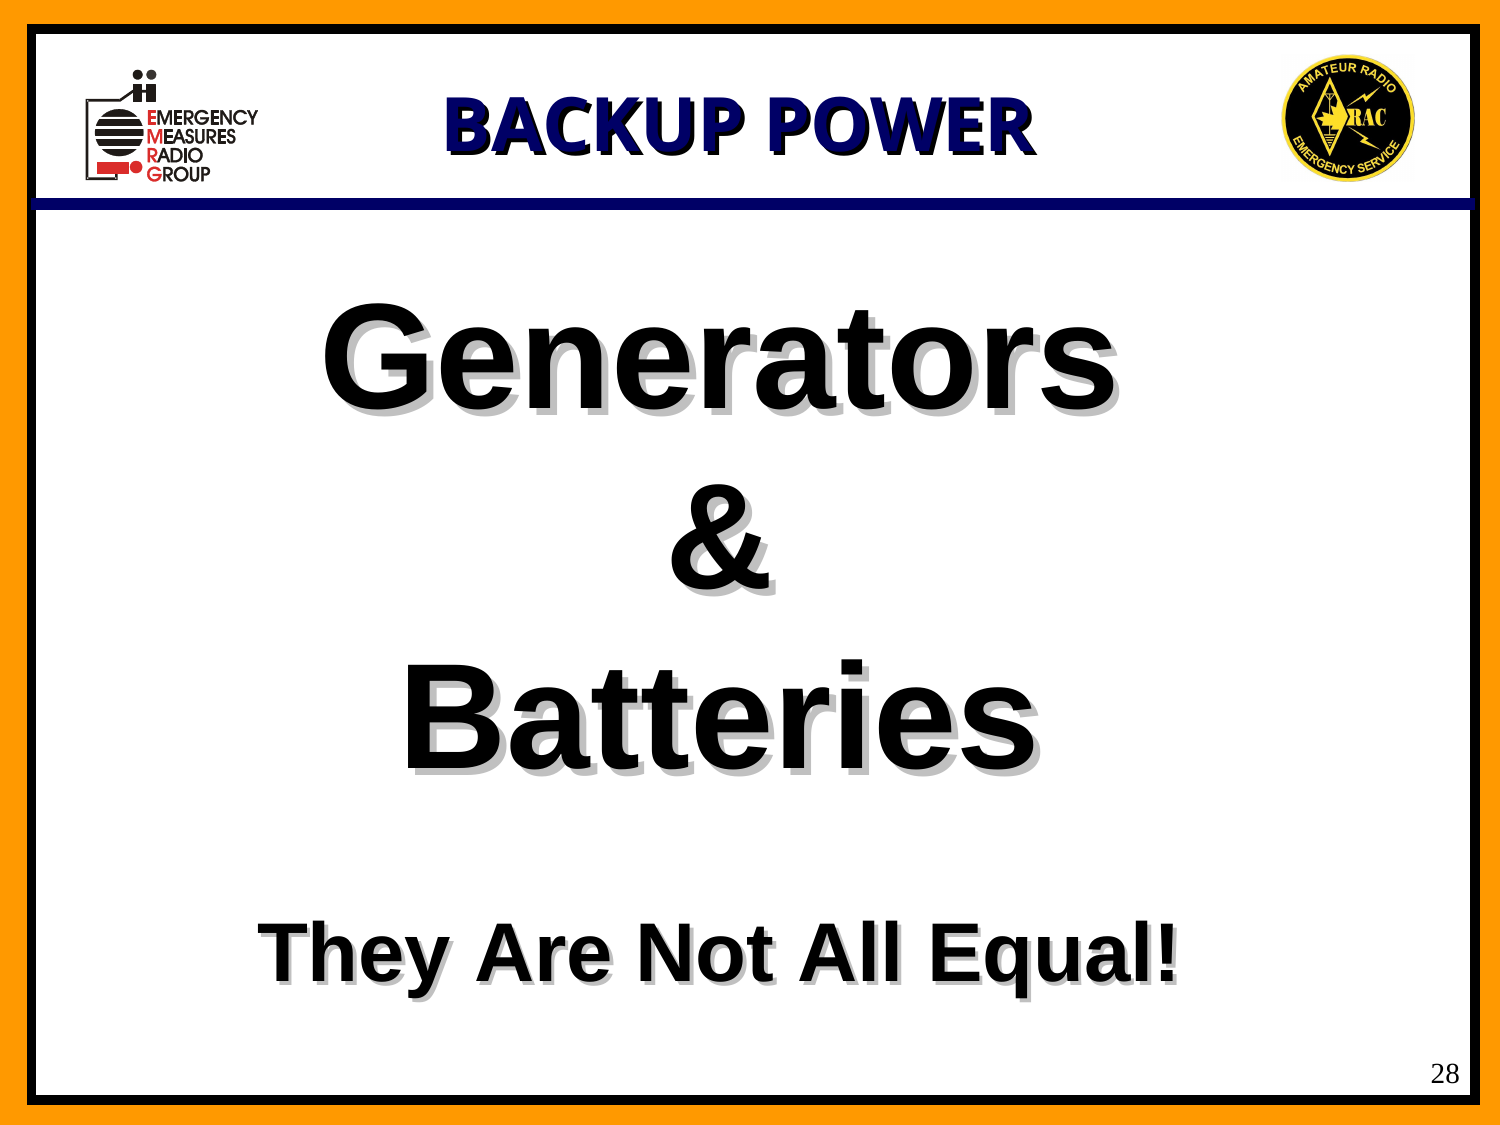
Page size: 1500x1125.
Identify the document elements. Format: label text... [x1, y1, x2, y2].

text_box BACKUP POWER [251, 68, 1225, 174]
picture [1281, 54, 1415, 182]
text_box Generators & Batteries They Are Not All Equal! [103, 250, 1336, 1007]
